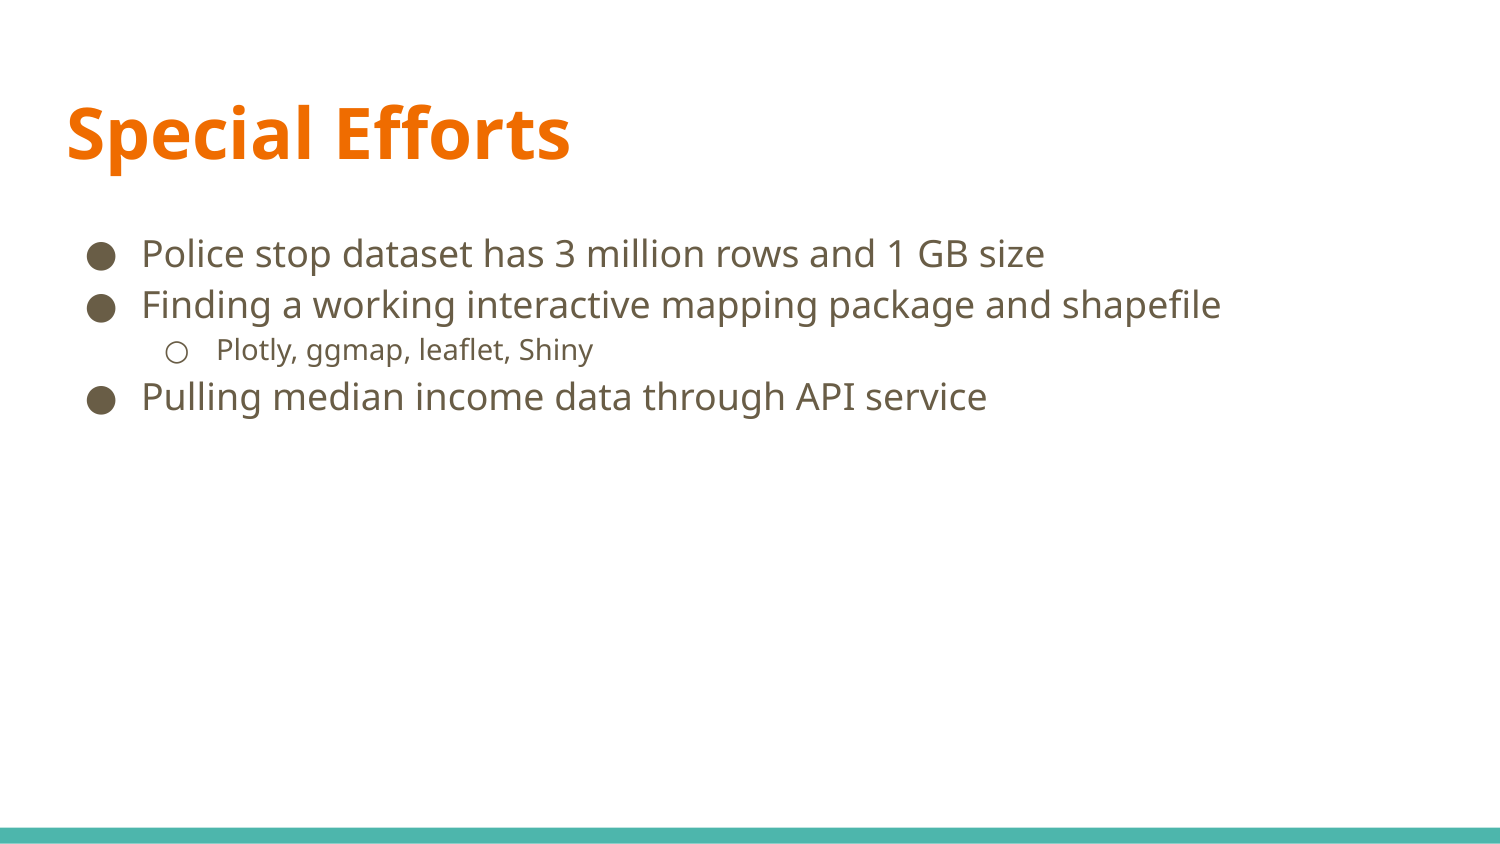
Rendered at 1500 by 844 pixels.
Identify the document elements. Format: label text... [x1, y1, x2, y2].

title Special Efforts [51, 72, 666, 189]
list Police stop dataset has 3 million rows and 1 GB size Finding a working interactive mapping package and shapefile Plotly, ggmap, leaflet, Shiny Pulling median income data through API service [51, 207, 1449, 750]
